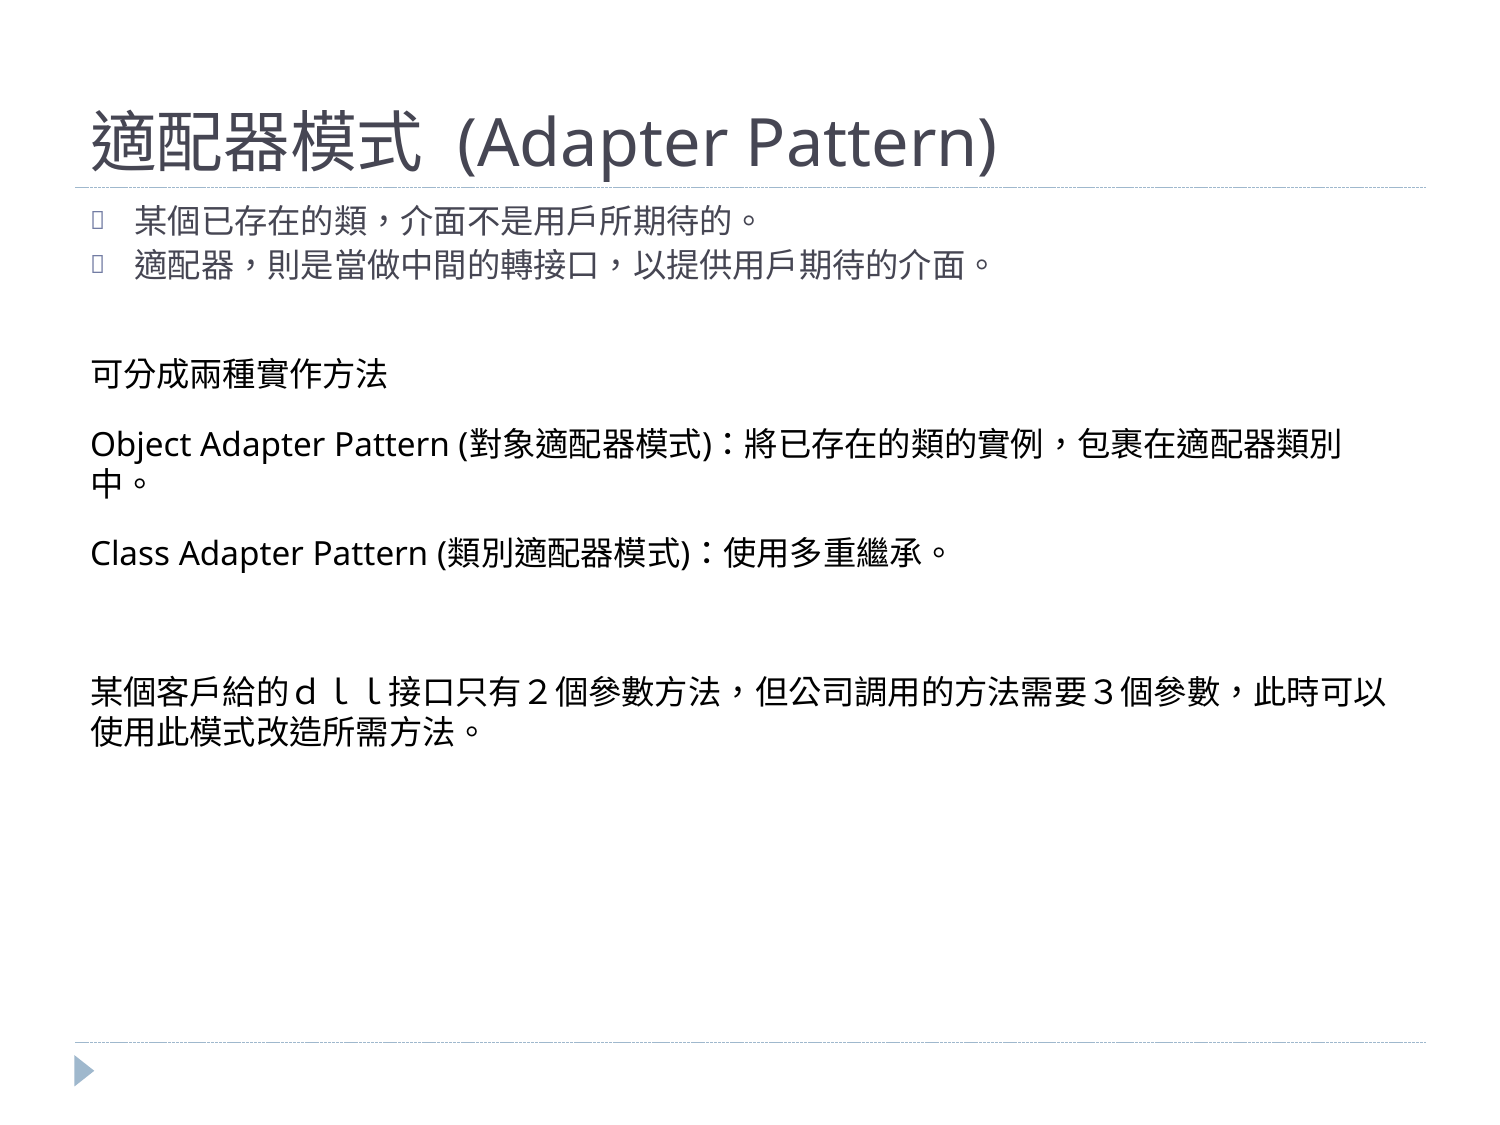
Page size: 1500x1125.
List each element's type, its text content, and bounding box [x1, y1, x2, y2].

title 適配器模式 (Adapter Pattern) [75, 24, 1425, 188]
list 某個已存在的類，介面不是用戶所期待的。 適配器，則是當做中間的轉接口，以提供用戶期待的介面。 可分成兩種實作方法 Object Adapter Pattern (對象適配器模式)：將已存在的類的實例，包裹在適配器類別中。 Class Adapter Pattern (類別適配器模式)：使用多重繼承。 某個客戶給的ｄｌｌ接口只有２個參數方法，但公司調用的方法需要３個參數，此時可以使用此模式改造所需方法。 [75, 200, 1425, 1010]
